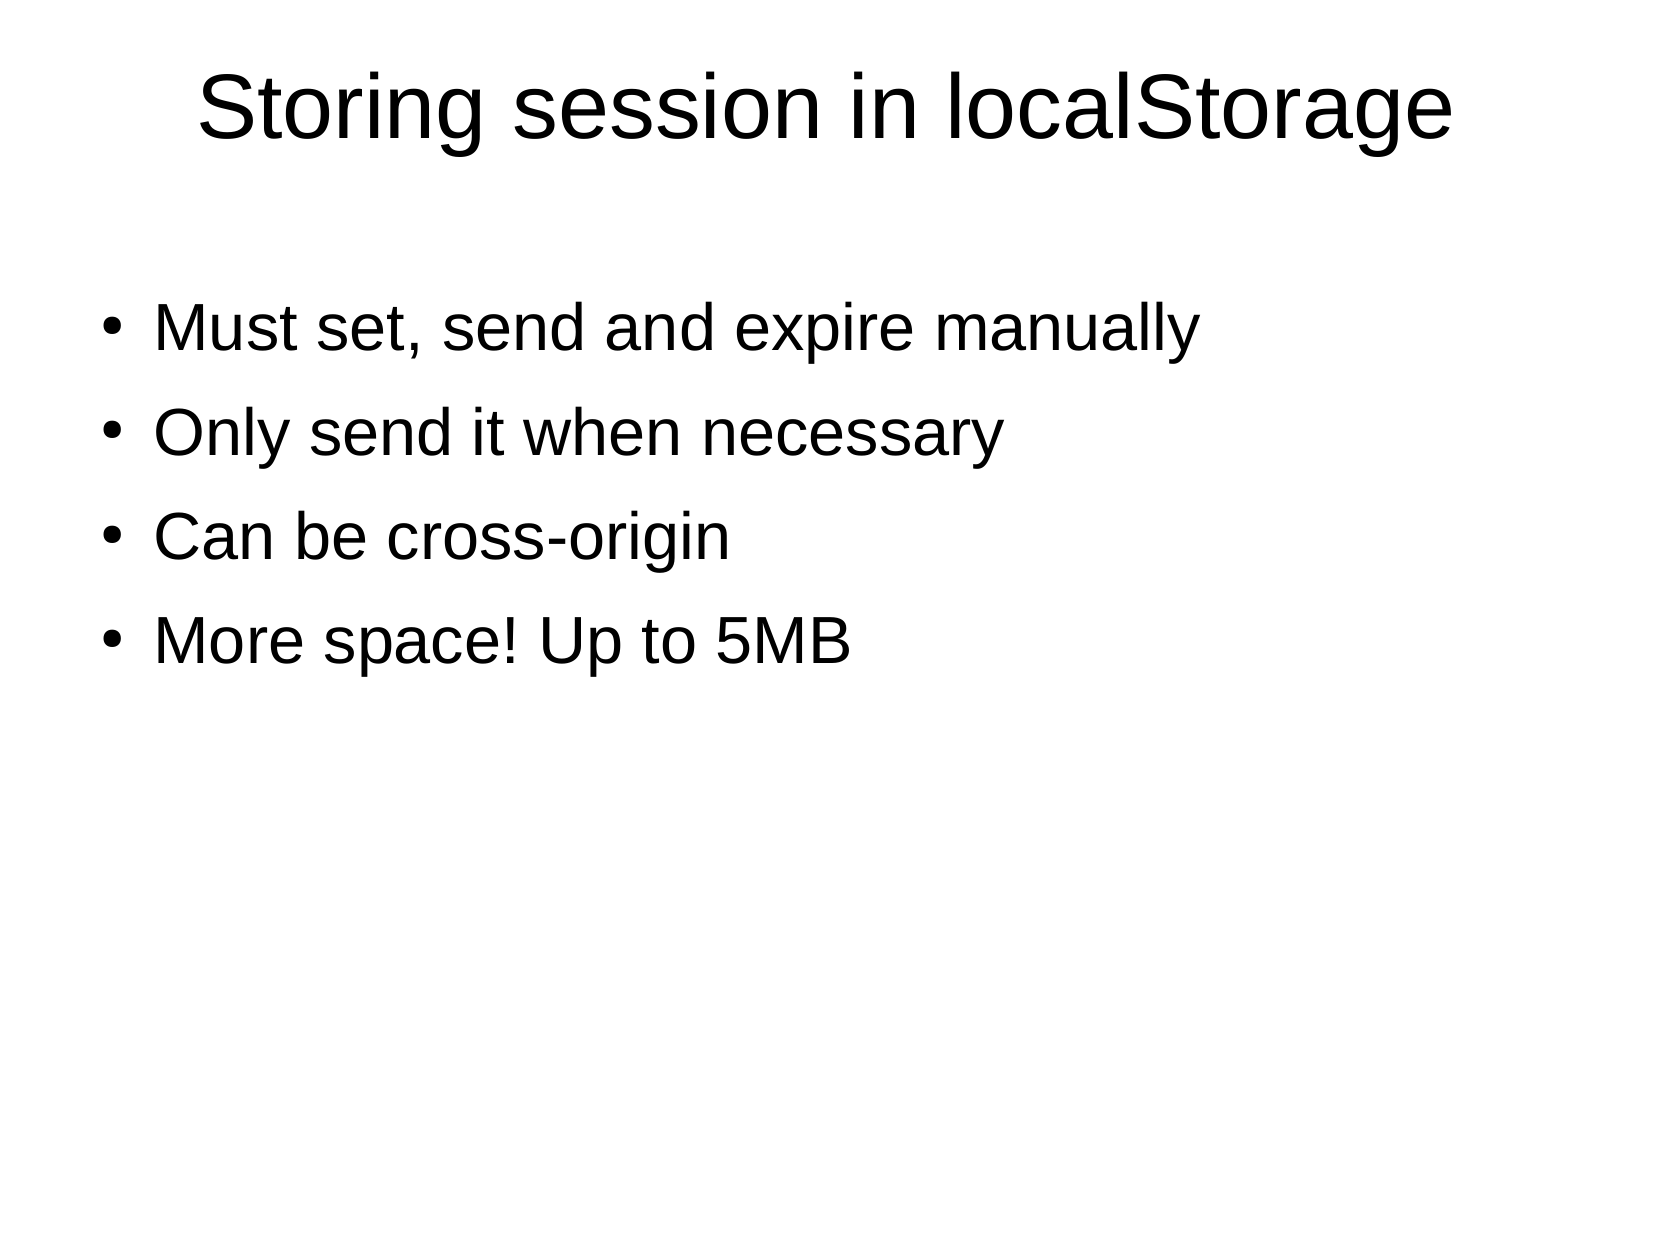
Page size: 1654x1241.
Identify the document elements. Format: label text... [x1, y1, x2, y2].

list Must set, send and expire manually Only send it when necessary Can be cross-origin More space! Up to 5MB [82, 290, 1571, 1010]
title Storing session in localStorage [82, 2, 1571, 211]
